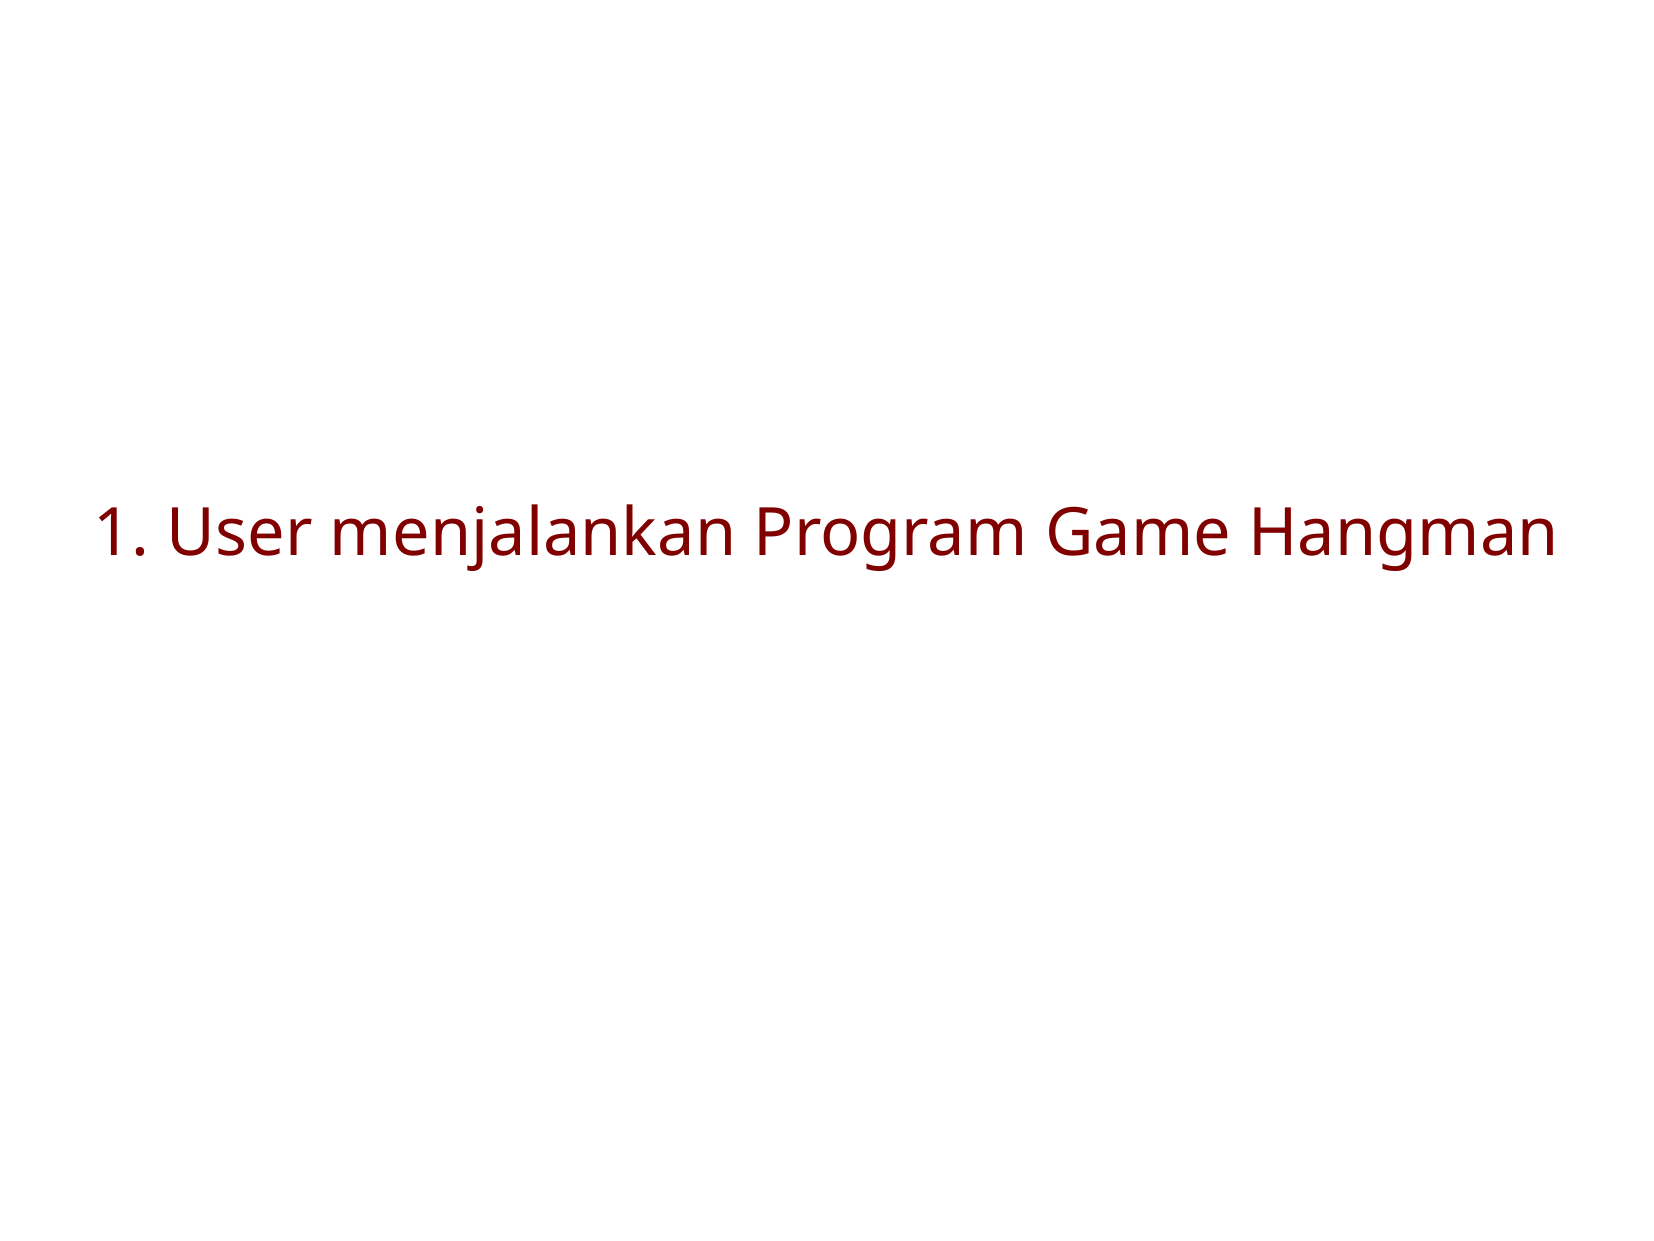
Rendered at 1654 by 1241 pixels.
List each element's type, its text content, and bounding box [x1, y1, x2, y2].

subtitle 1. User menjalankan Program Game Hangman [82, 49, 1571, 1010]
